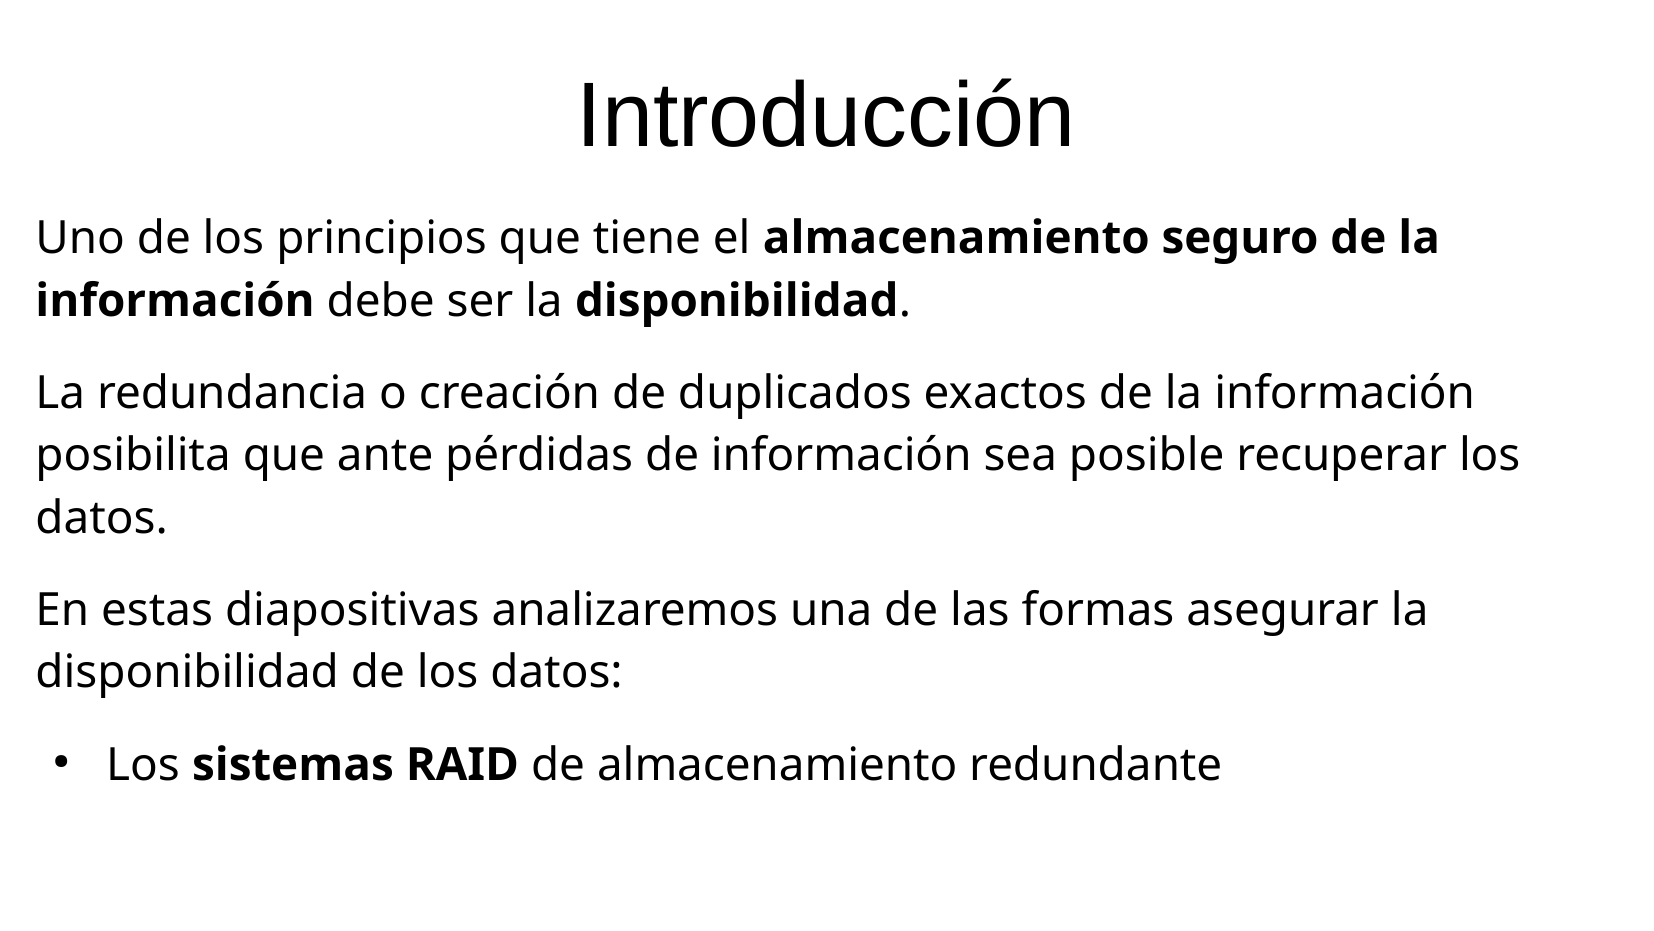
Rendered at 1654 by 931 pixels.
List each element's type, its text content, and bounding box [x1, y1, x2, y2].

title Introducción [82, 37, 1571, 193]
list Uno de los principios que tiene el almacenamiento seguro de la información debe ser la disponibilidad. La redundancia o creación de duplicados exactos de la información posibilita que ante pérdidas de información sea posible recuperar los datos. En estas diapositivas analizaremos una de las formas asegurar la disponibilidad de los datos: Los sistemas RAID de almacenamiento redundante [35, 204, 1595, 851]
